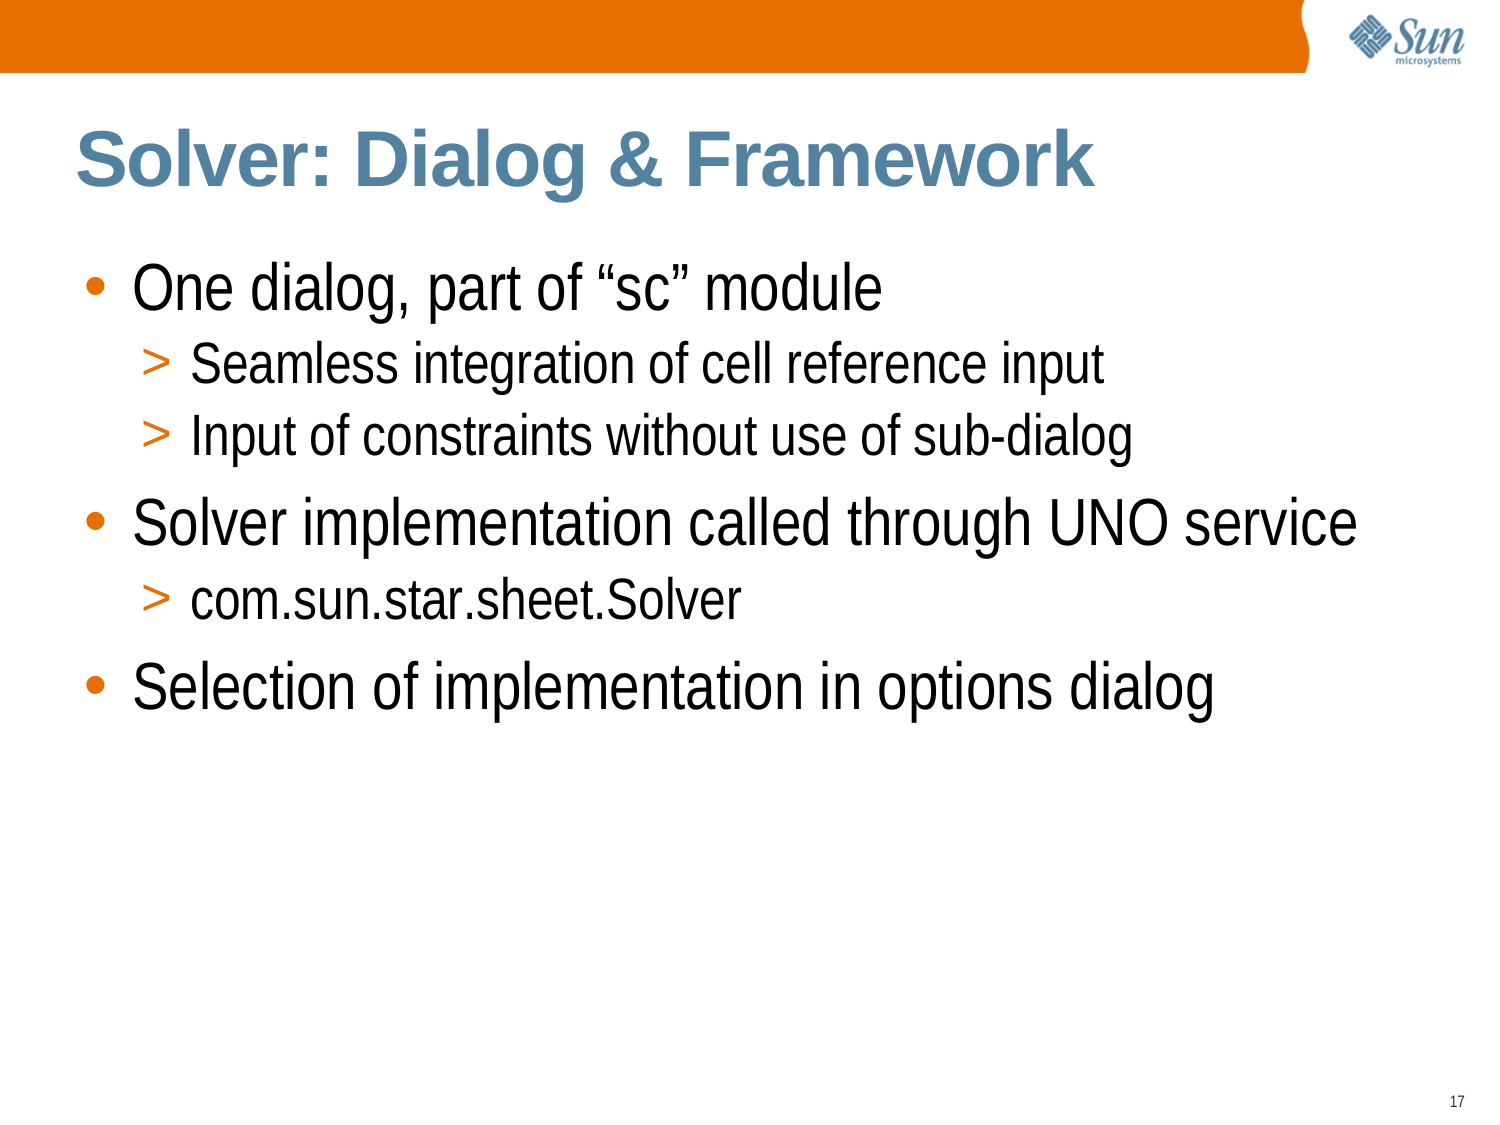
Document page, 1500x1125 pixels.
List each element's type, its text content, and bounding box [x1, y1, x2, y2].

picture [0, 0, 1500, 73]
title Solver: Dialog & Framework [75, 123, 1437, 227]
list One dialog, part of “sc” module Seamless integration of cell reference input Input of constraints without use of sub-dialog Solver implementation called through UNO service com.sun.star.sheet.Solver Selection of implementation in options dialog [64, 258, 1401, 1062]
